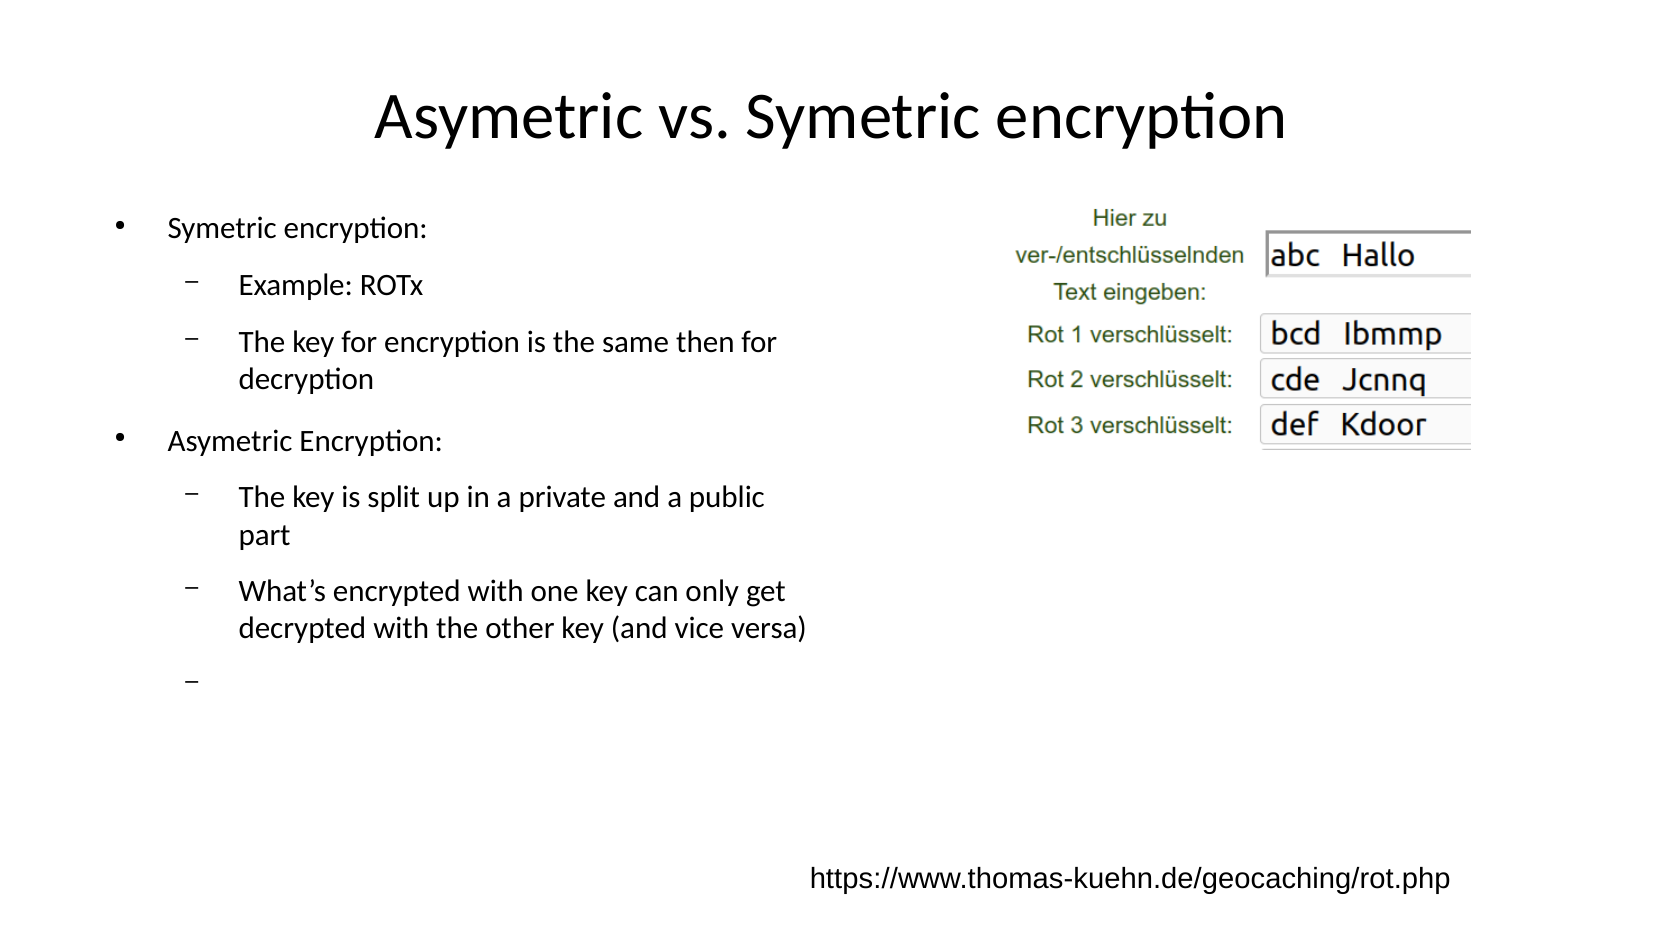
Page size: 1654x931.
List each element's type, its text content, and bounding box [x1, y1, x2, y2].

list Symetric encryption: Example: ROTx The key for encryption is the same then for decryption Asymetric Encryption: The key is split up in a private and a public part What’s encrypted with one key can only get decrypted with the other key (and vice versa) [96, 207, 810, 780]
title Asymetric vs. Symetric encryption [99, 27, 1555, 193]
text_box https://www.thomas-kuehn.de/geocaching/rot.php [795, 855, 1645, 912]
picture [984, 190, 1471, 451]
